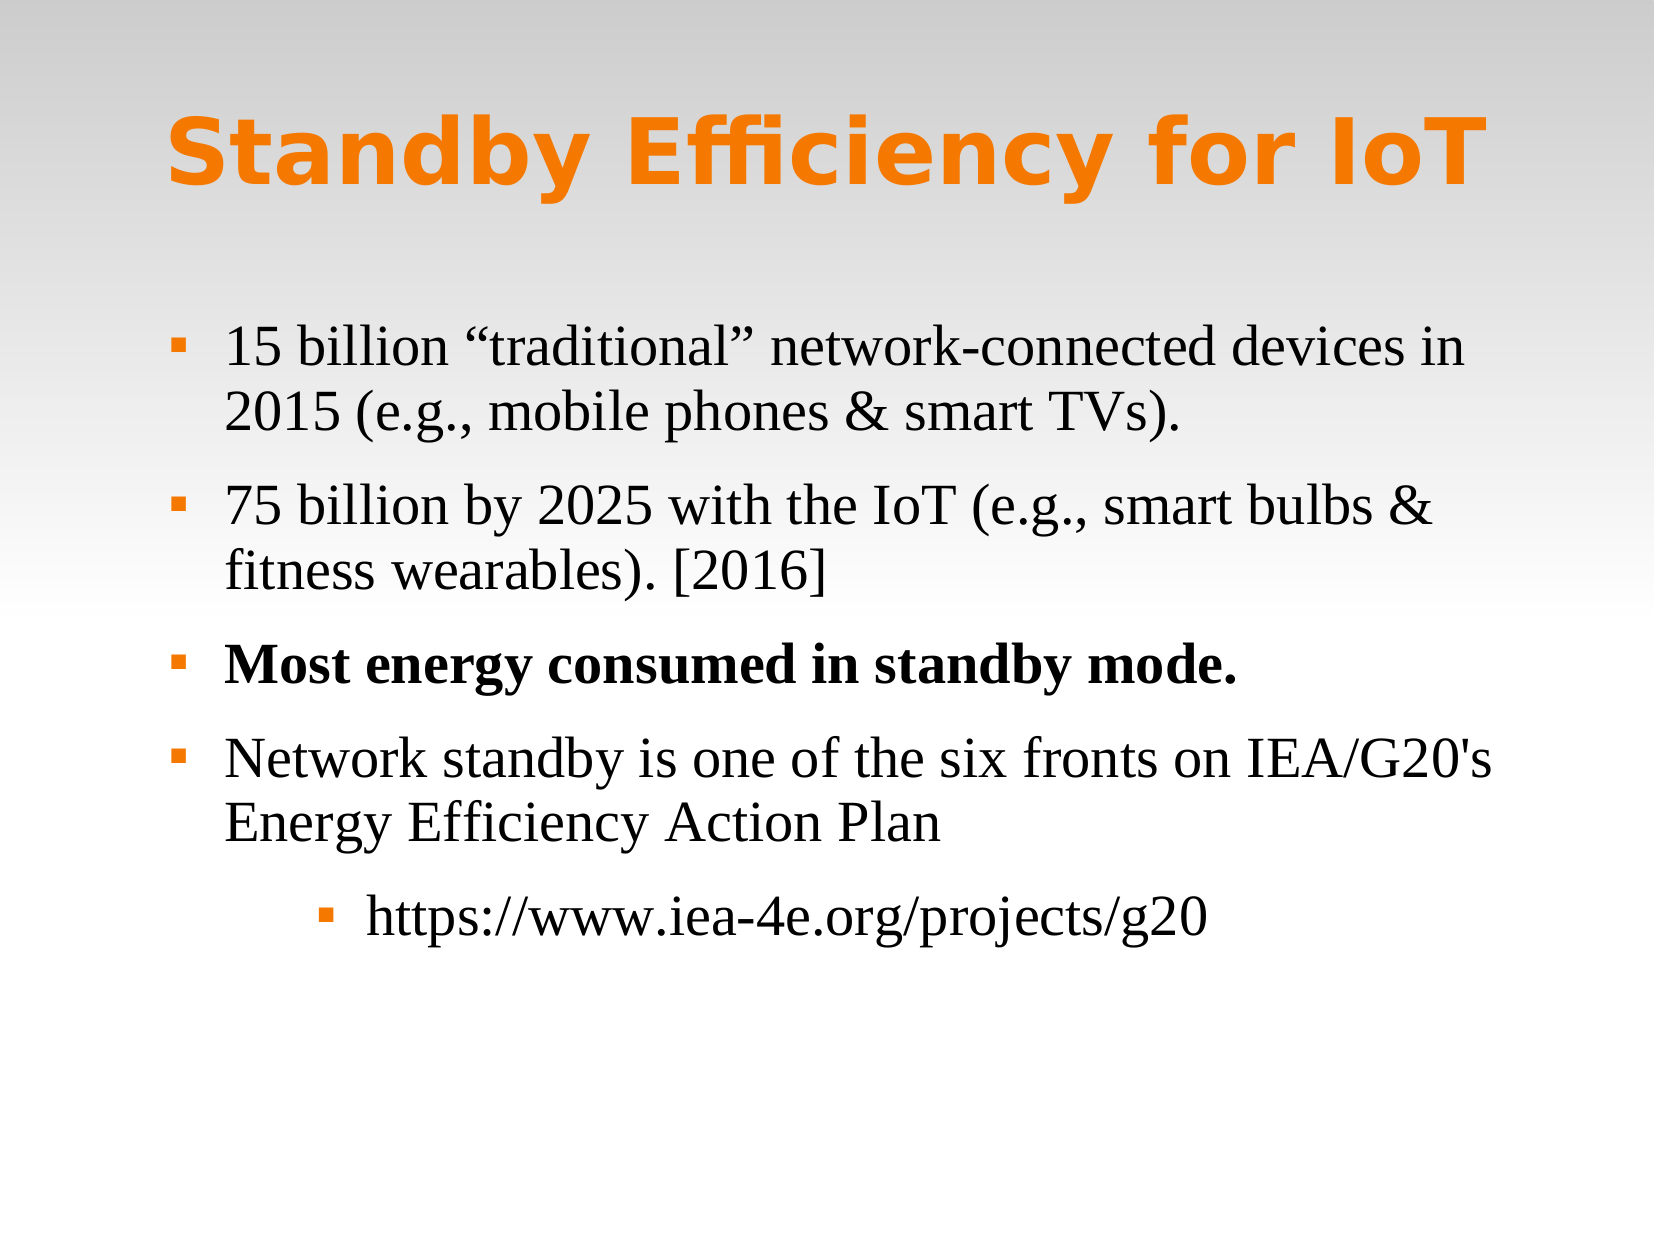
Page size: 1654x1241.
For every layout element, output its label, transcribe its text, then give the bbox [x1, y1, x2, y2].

list 15 billion “traditional” network-connected devices in 2015 (e.g., mobile phones & smart TVs). 75 billion by 2025 with the IoT (e.g., smart bulbs & fitness wearables). [2016] Most energy consumed in standby mode. Network standby is one of the six fronts on IEA/G20's Energy Efficiency Action Plan https://www.iea-4e.org/projects/g20 [82, 313, 1538, 1153]
title Standby Efficiency for IoT [82, 49, 1571, 257]
